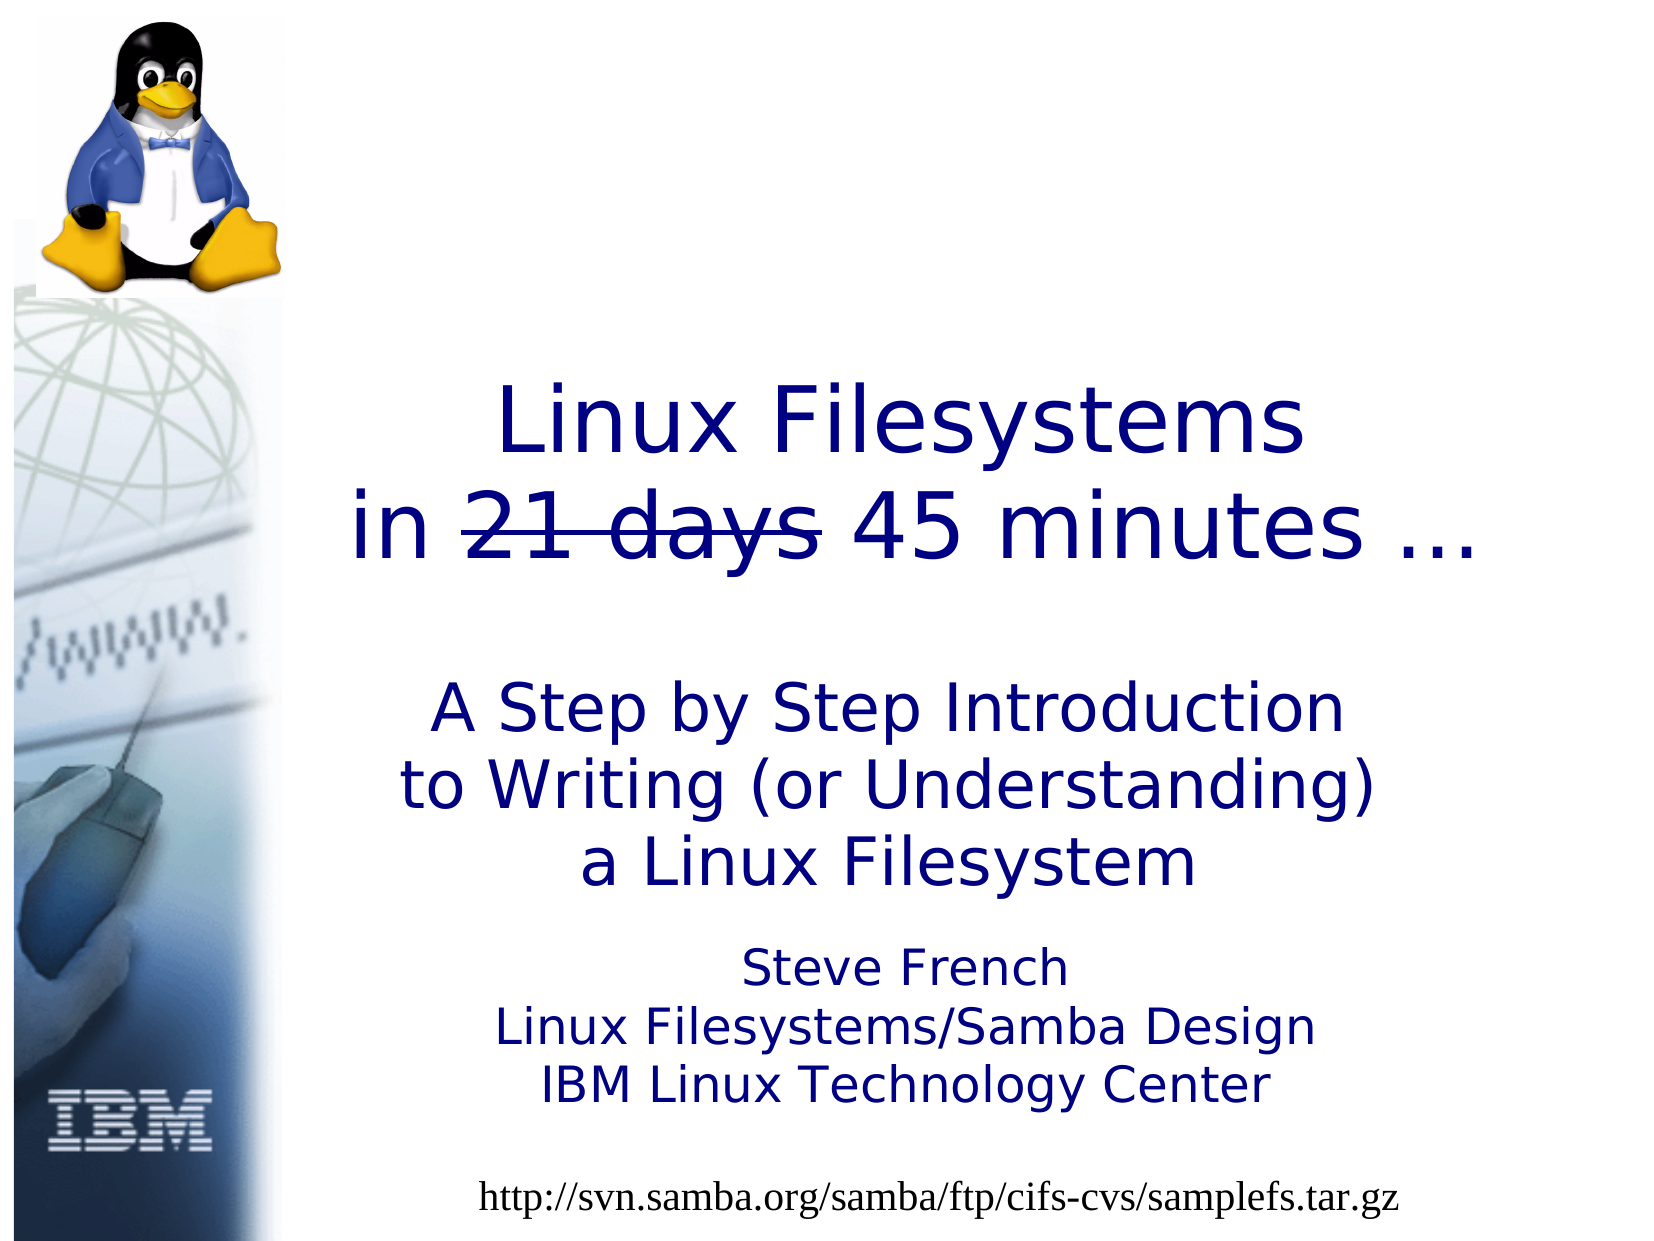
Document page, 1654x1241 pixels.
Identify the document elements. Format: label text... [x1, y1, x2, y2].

title Linux Filesystems in 21 days 45 minutes ... [271, 367, 1560, 581]
text_box Steve French Linux Filesystems/Samba Design IBM Linux Technology Center http://svn.samba.org/samba/ftp/cifs-cvs/samplefs.tar.gz [301, 939, 1511, 1221]
text_box A Step by Step Introduction to Writing (or Understanding) a Linux Filesystem [388, 669, 1390, 902]
